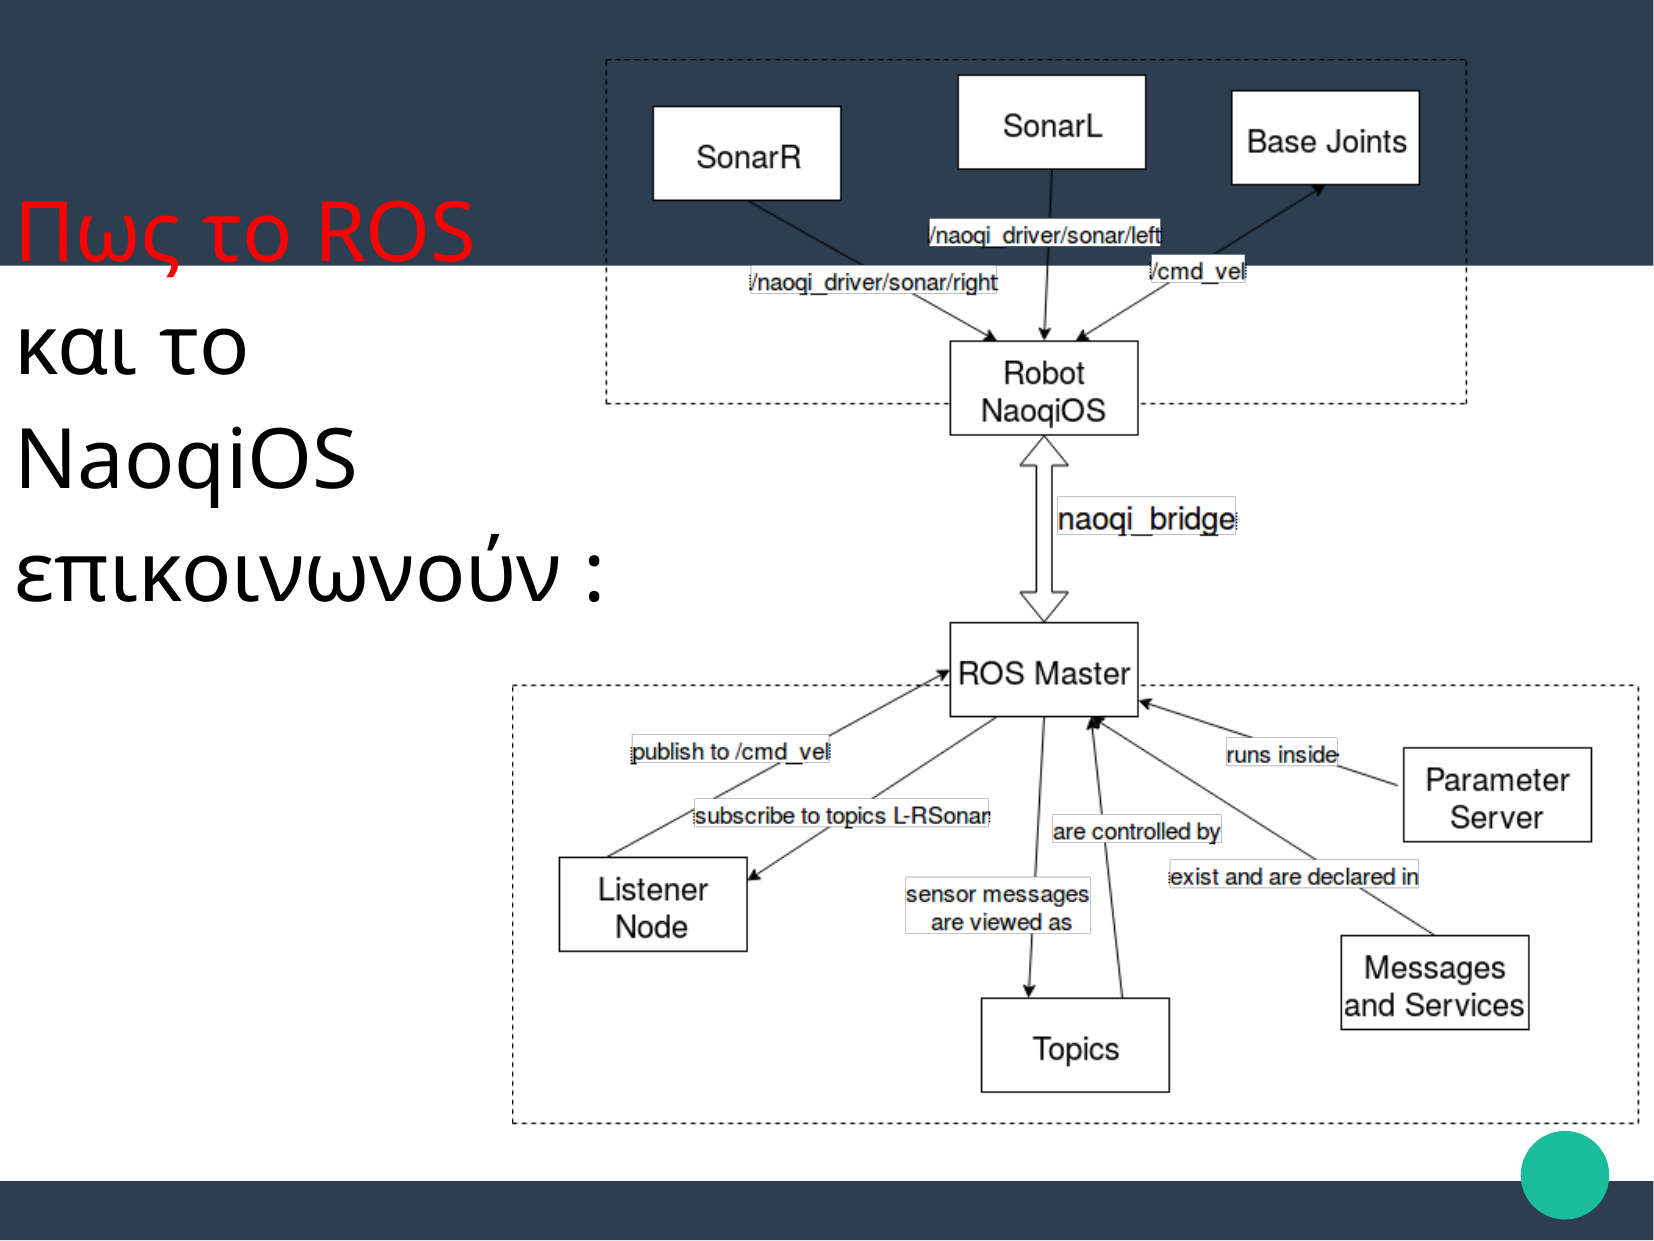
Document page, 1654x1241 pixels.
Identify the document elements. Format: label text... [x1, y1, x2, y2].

text_box Πως το ROS και το NaoqiOS επικοινωνούν : [0, 165, 661, 743]
picture [512, 59, 1641, 1126]
